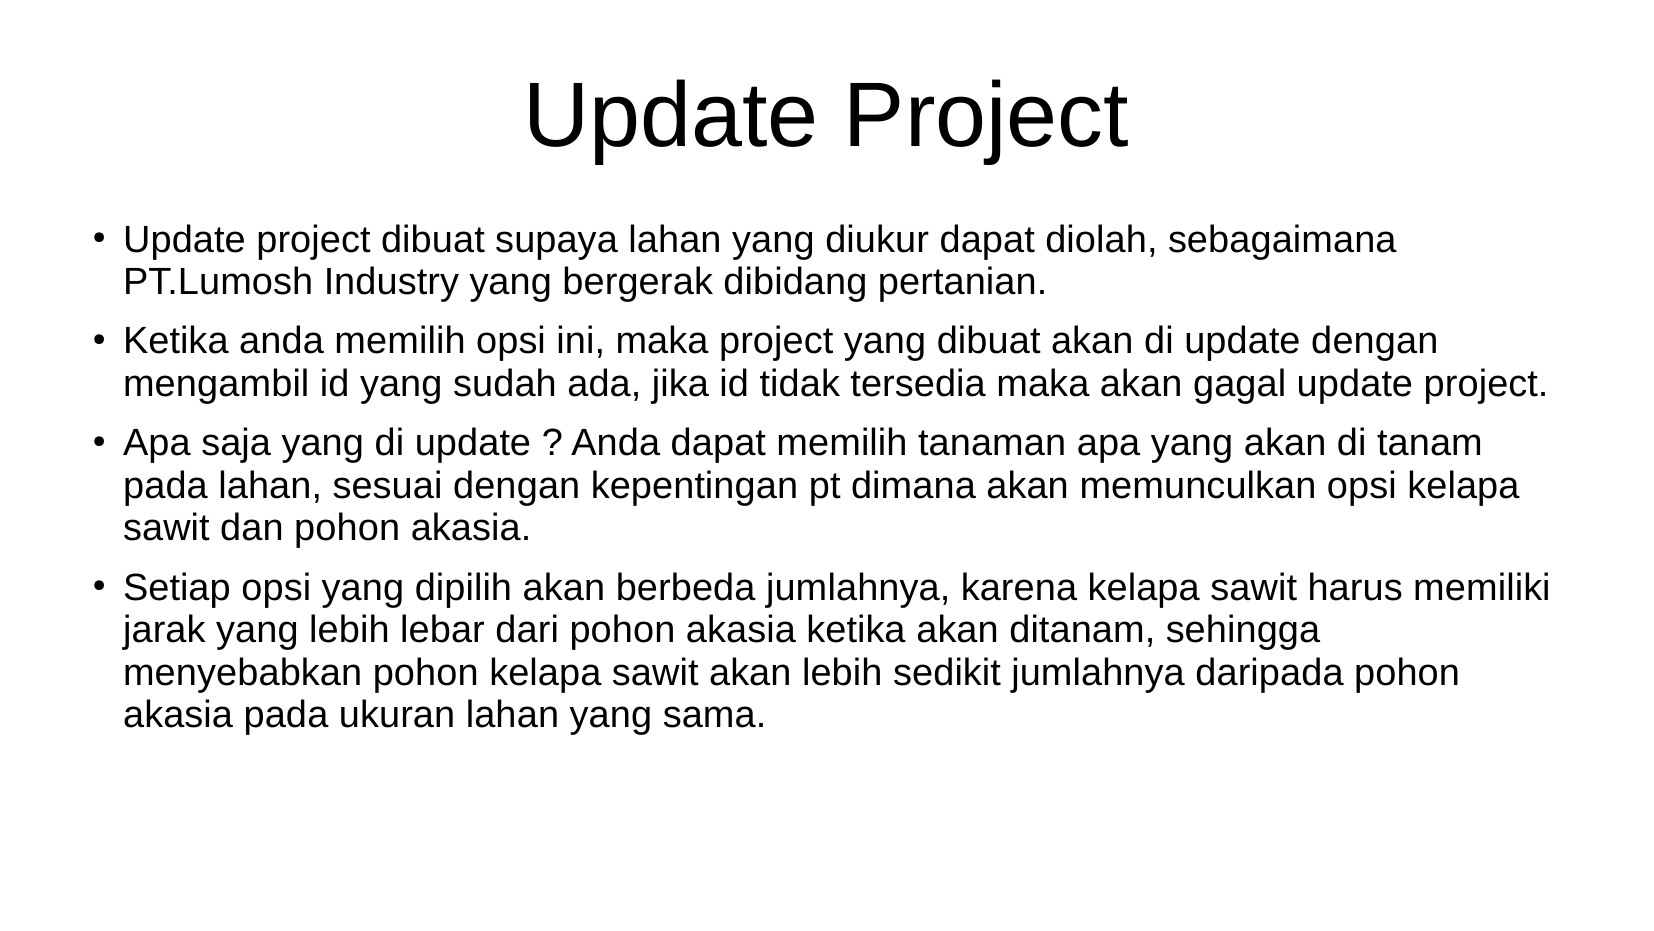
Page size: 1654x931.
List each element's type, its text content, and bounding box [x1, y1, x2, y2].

title Update Project [82, 37, 1571, 193]
list Update project dibuat supaya lahan yang diukur dapat diolah, sebagaimana PT.Lumosh Industry yang bergerak dibidang pertanian. Ketika anda memilih opsi ini, maka project yang dibuat akan di update dengan mengambil id yang sudah ada, jika id tidak tersedia maka akan gagal update project. Apa saja yang di update ? Anda dapat memilih tanaman apa yang akan di tanam pada lahan, sesuai dengan kepentingan pt dimana akan memunculkan opsi kelapa sawit dan pohon akasia. Setiap opsi yang dipilih akan berbeda jumlahnya, karena kelapa sawit harus memiliki jarak yang lebih lebar dari pohon akasia ketika akan ditanam, sehingga menyebabkan pohon kelapa sawit akan lebih sedikit jumlahnya daripada pohon akasia pada ukuran lahan yang sama. [82, 217, 1571, 758]
